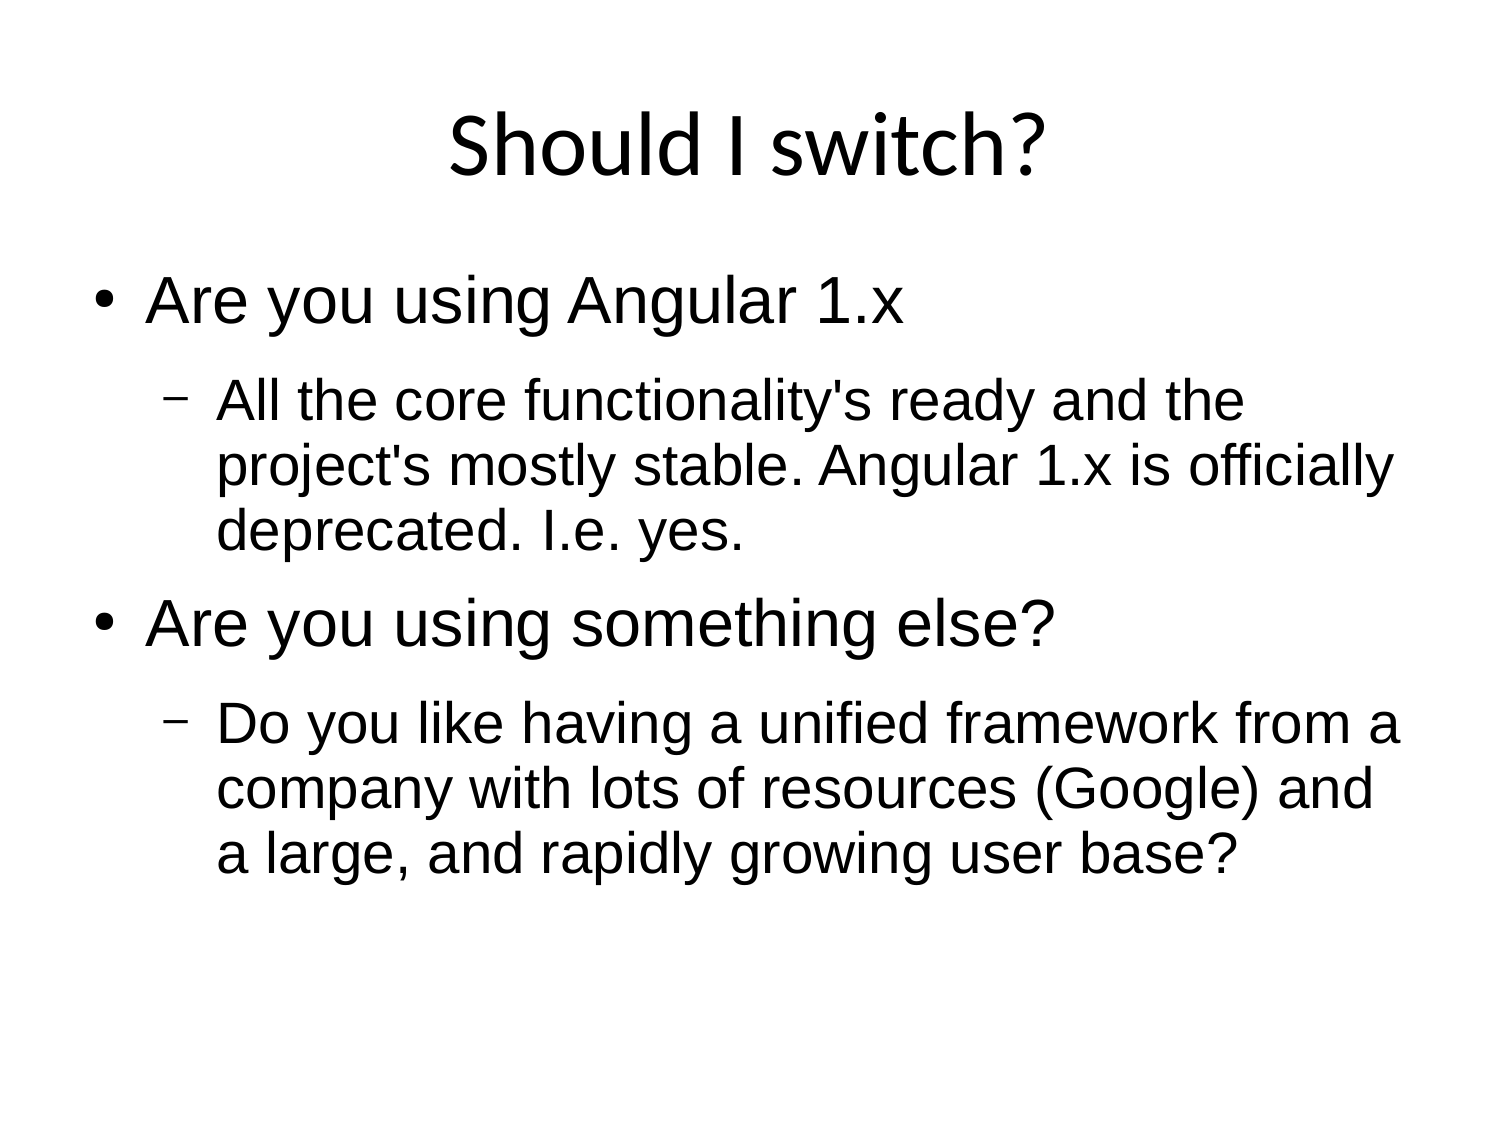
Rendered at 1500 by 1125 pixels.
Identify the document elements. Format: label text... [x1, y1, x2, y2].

title Should I switch? [75, 45, 1426, 233]
list Are you using Angular 1.x All the core functionality's ready and the project's mostly stable. Angular 1.x is officially deprecated. I.e. yes. Are you using something else? Do you like having a unified framework from a company with lots of resources (Google) and a large, and rapidly growing user base? [75, 263, 1425, 1006]
